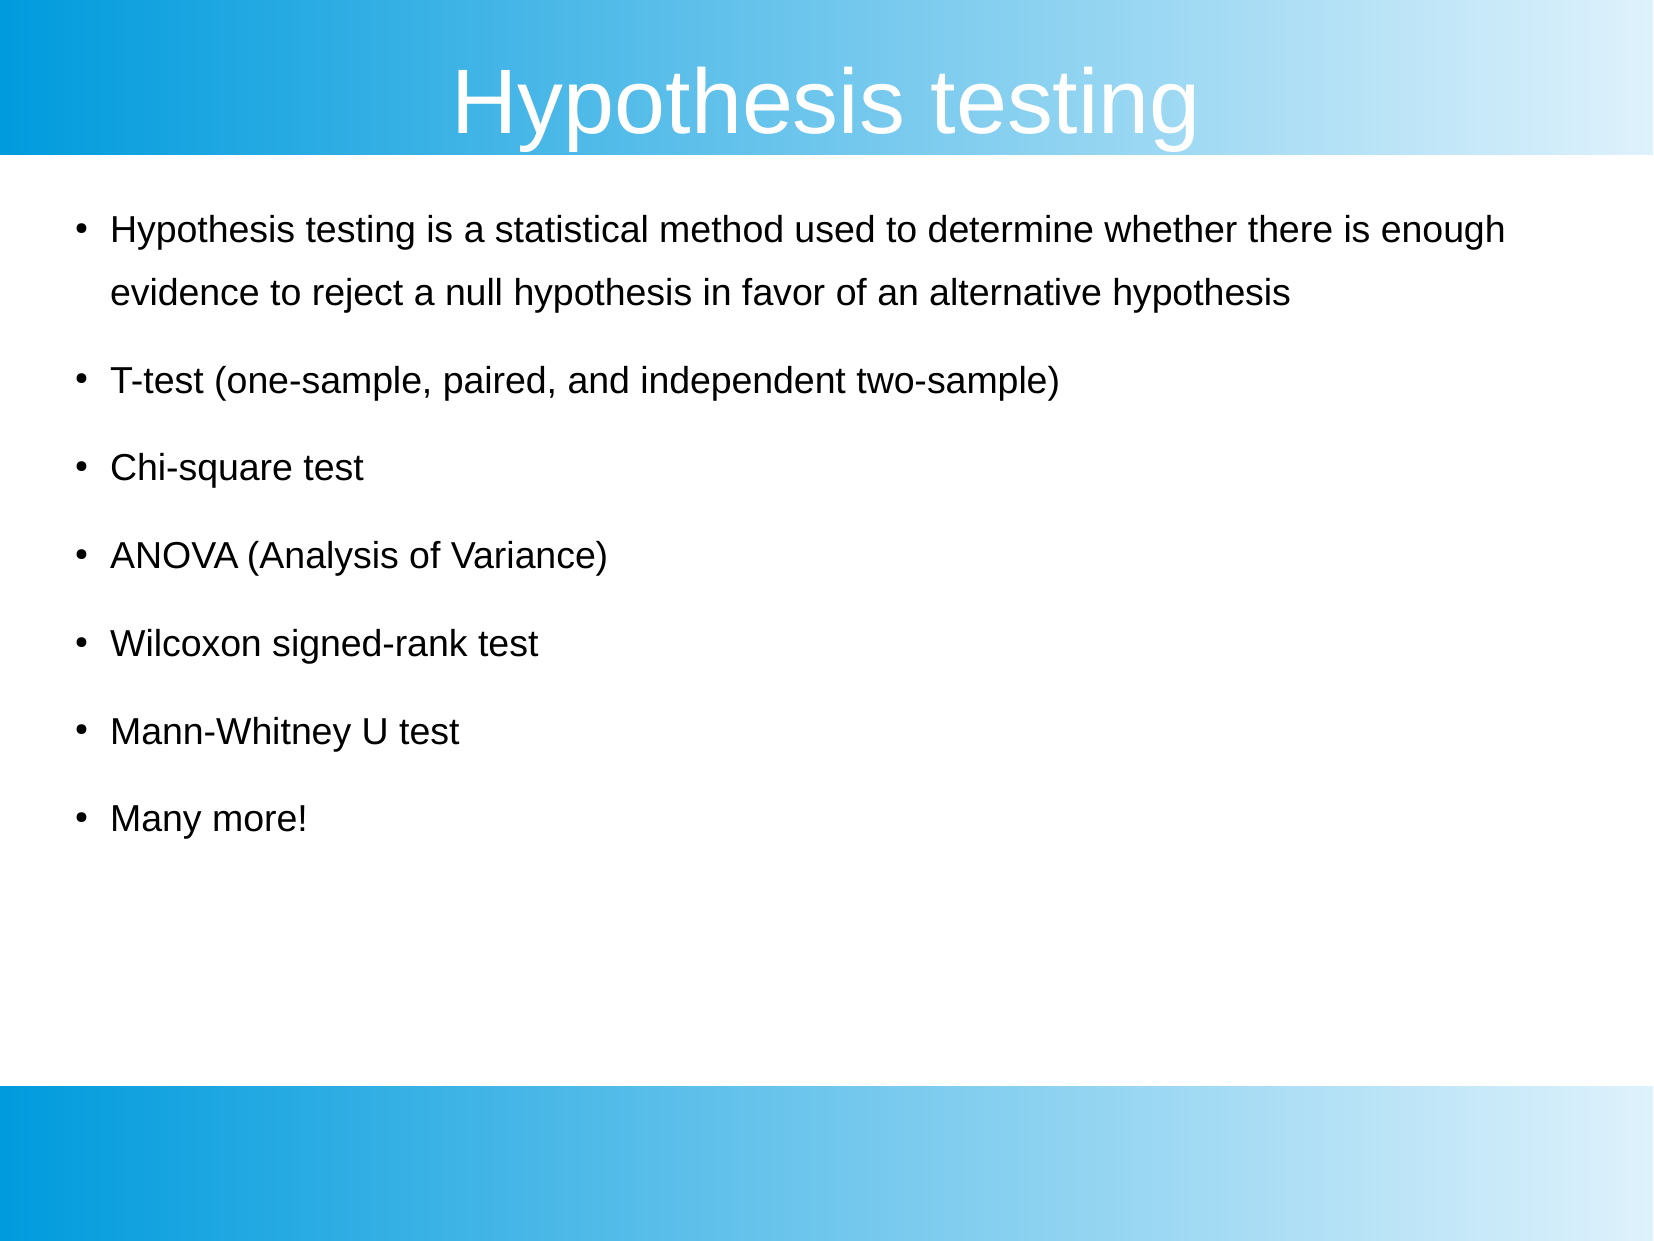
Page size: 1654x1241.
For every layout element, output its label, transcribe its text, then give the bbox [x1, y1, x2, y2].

text_box Hypothesis testing is a statistical method used to determine whether there is enough evidence to reject a null hypothesis in favor of an alternative hypothesis T-test (one-sample, paired, and independent two-sample) Chi-square test ANOVA (Analysis of Variance) Wilcoxon signed-rank test Mann-Whitney U test Many more! [60, 180, 1591, 848]
title Hypothesis testing [82, 49, 1571, 155]
